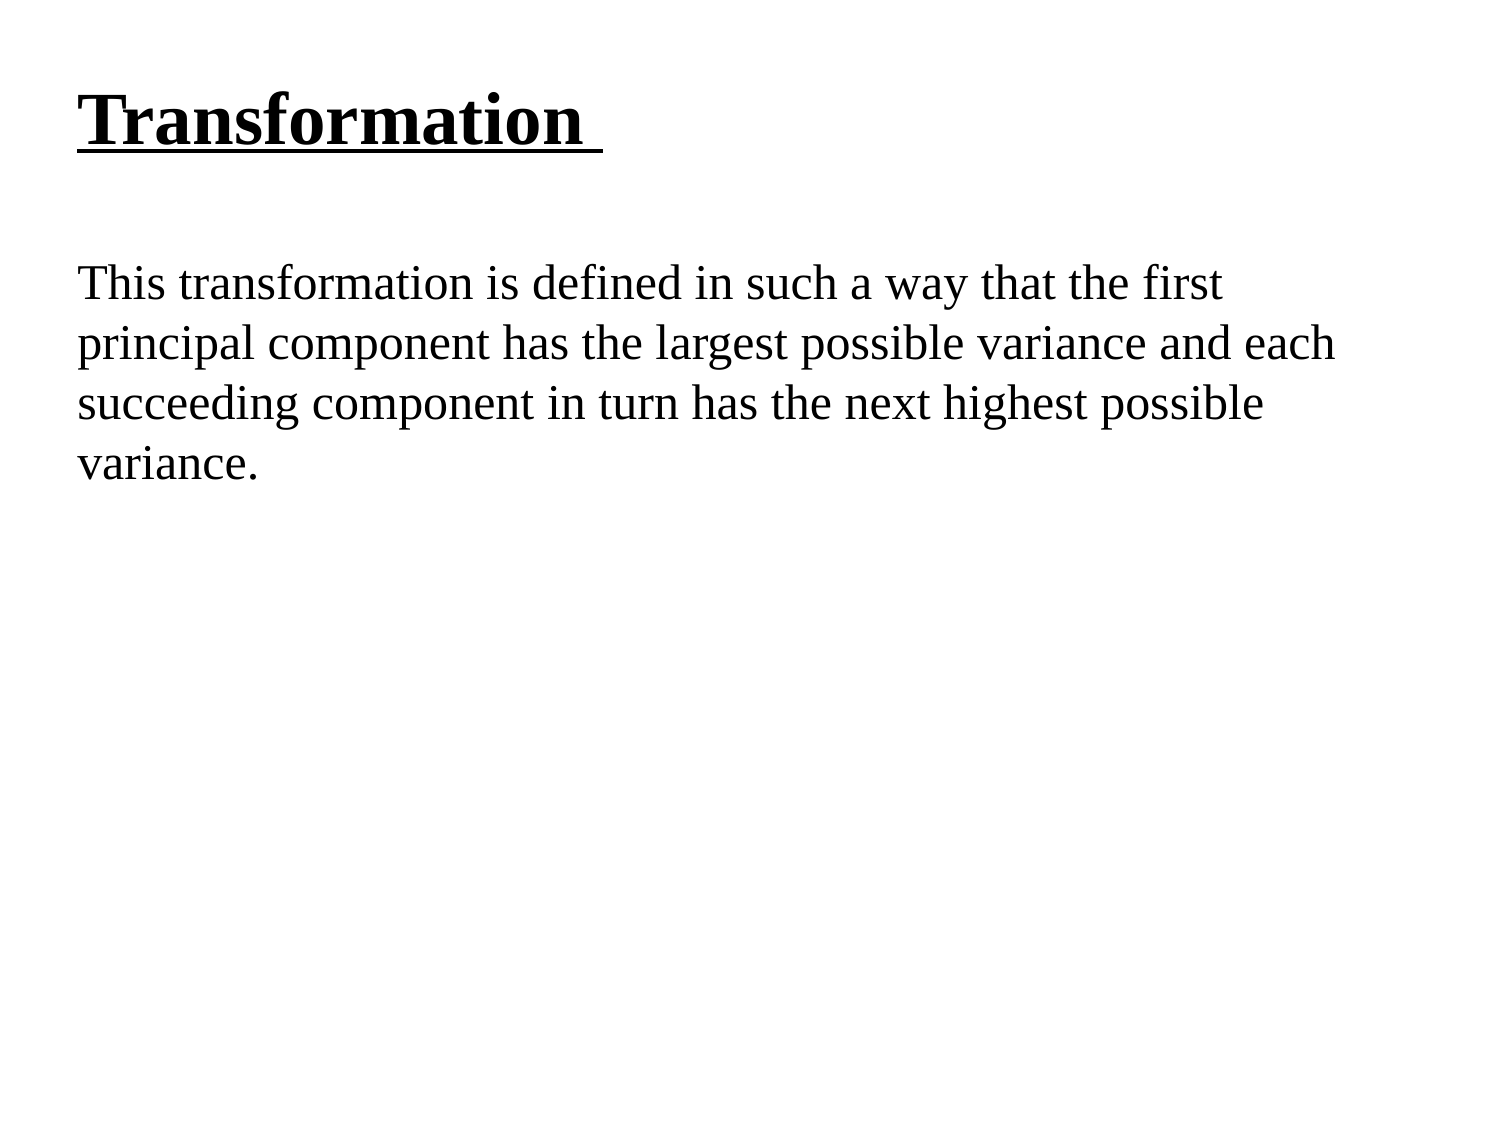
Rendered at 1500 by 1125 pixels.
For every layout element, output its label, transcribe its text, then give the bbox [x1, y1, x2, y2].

text_box Transformation This transformation is defined in such a way that the first principal component has the largest possible variance and each succeeding component in turn has the next highest possible variance. [62, 62, 1413, 1043]
